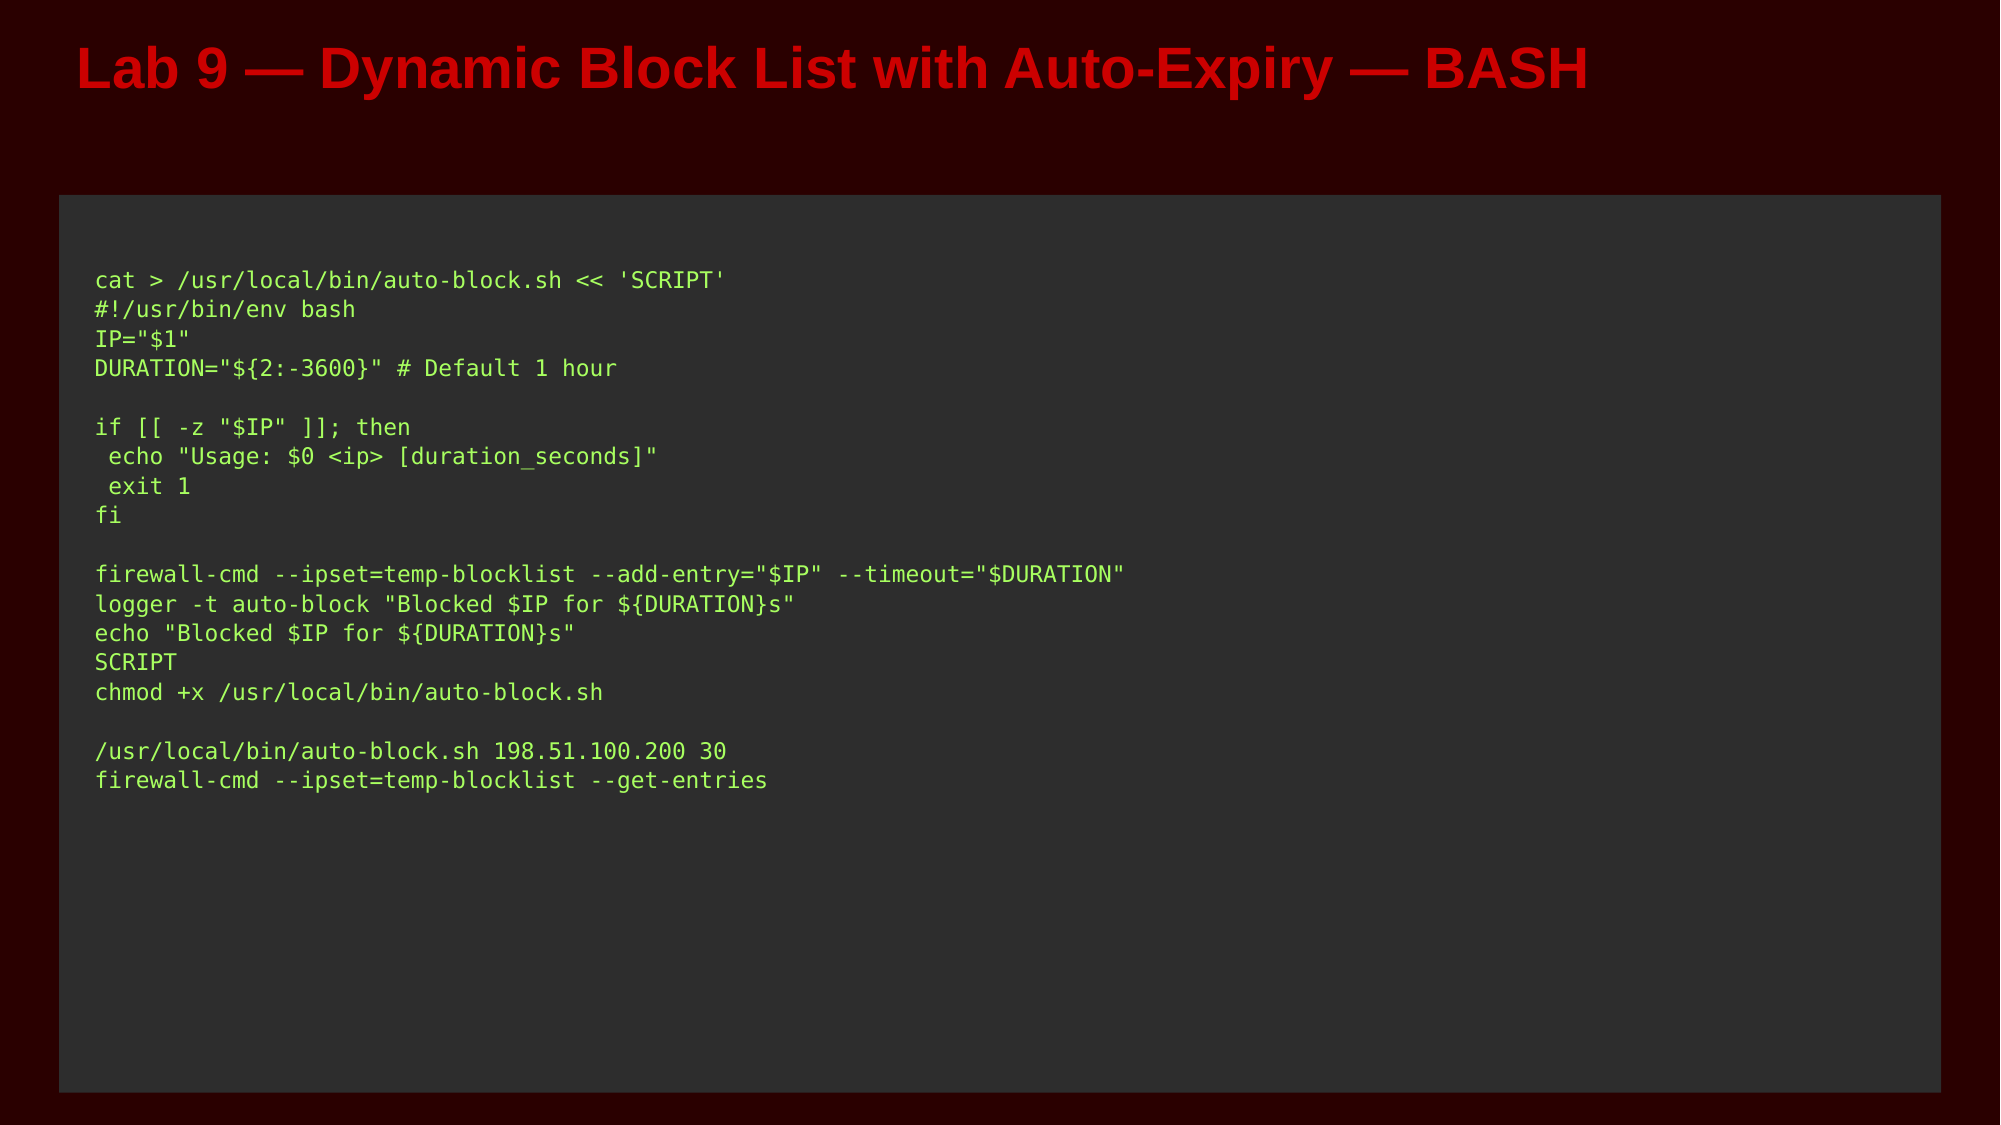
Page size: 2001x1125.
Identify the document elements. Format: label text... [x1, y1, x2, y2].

text_box cat > /usr/local/bin/auto-block.sh << 'SCRIPT' #!/usr/bin/env bash IP="$1" DURATION="${2:-3600}" # Default 1 hour if [[ -z "$IP" ]]; then echo "Usage: $0 <ip> [duration_seconds]" exit 1 fi firewall-cmd --ipset=temp-blocklist --add-entry="$IP" --timeout="$DURATION" logger -t auto-block "Blocked $IP for ${DURATION}s" echo "Blocked $IP for ${DURATION}s" SCRIPT chmod +x /usr/local/bin/auto-block.sh /usr/local/bin/auto-block.sh 198.51.100.200 30 firewall-cmd --ipset=temp-blocklist --get-entries [59, 194, 1942, 1093]
text_box Lab 9 — Dynamic Block List with Auto-Expiry — BASH [59, 23, 1942, 178]
